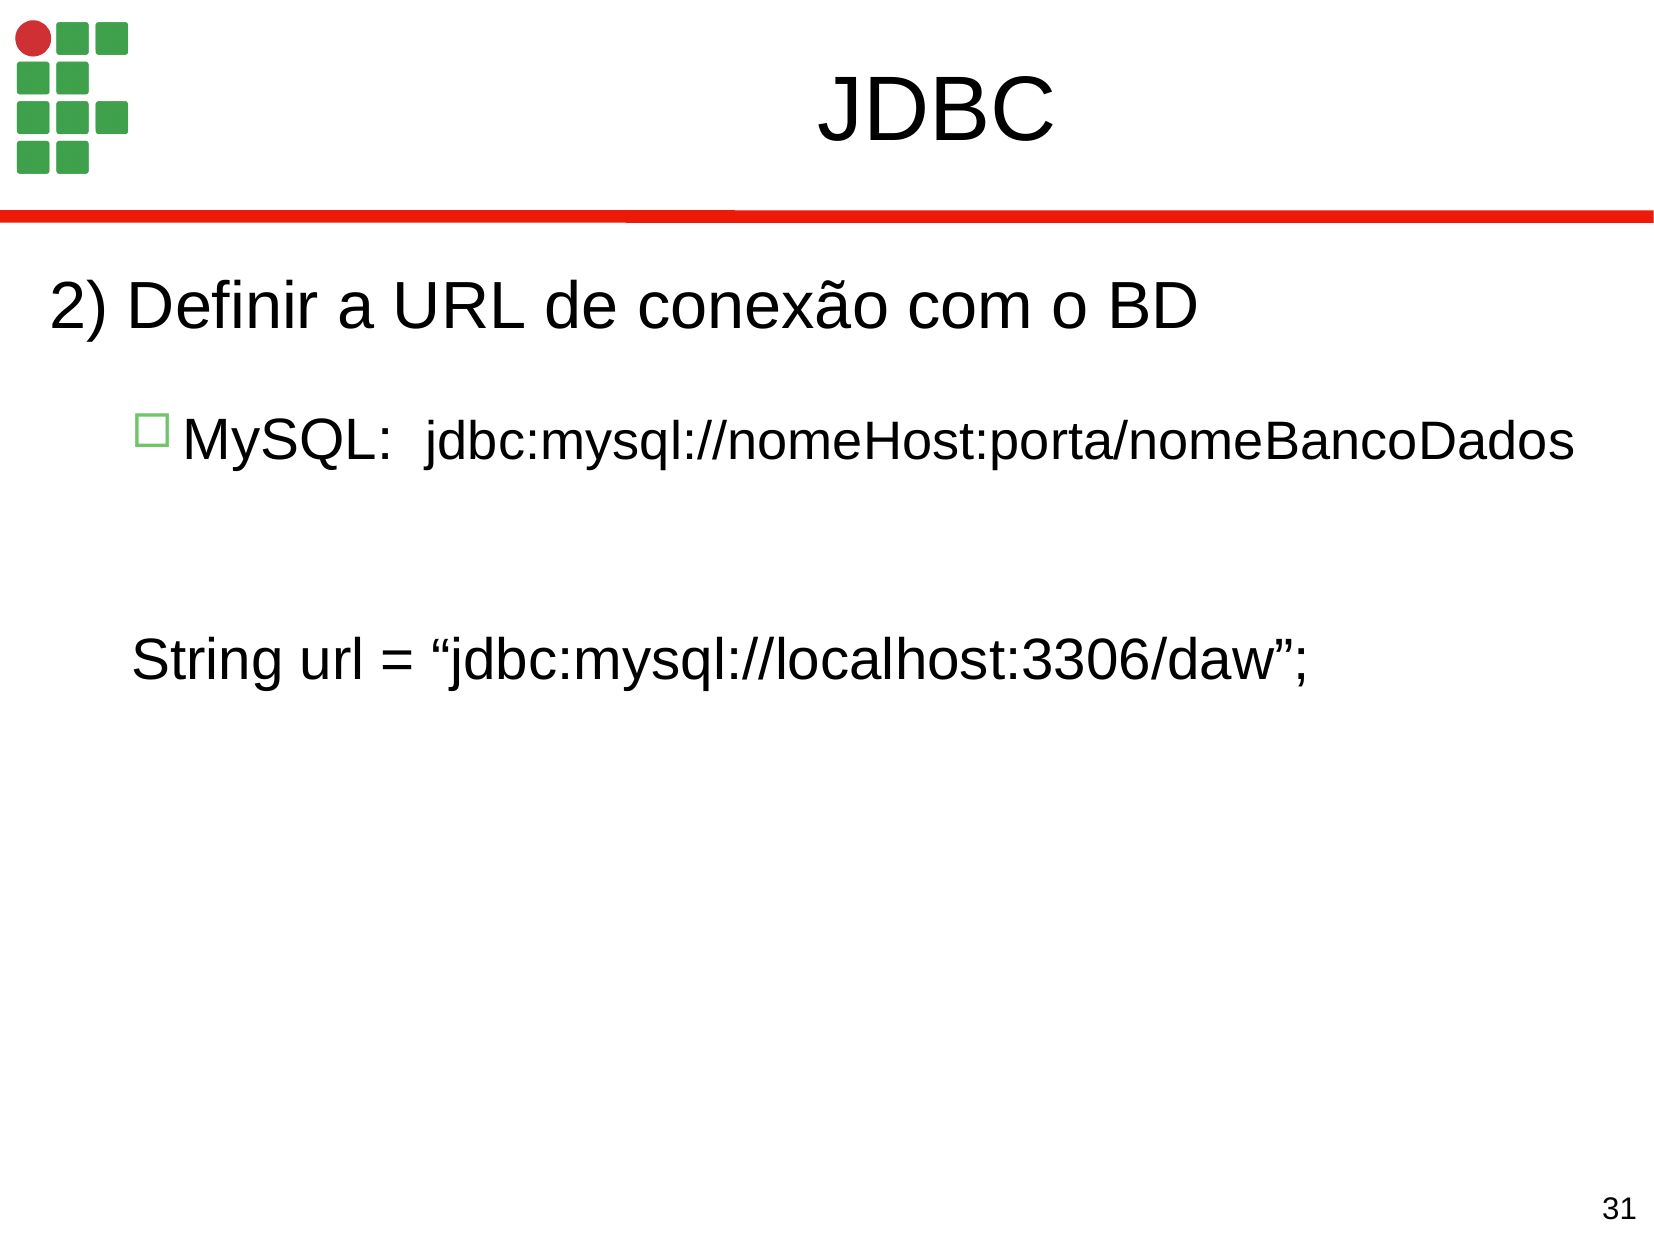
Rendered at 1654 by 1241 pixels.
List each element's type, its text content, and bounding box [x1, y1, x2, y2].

text_box <number> [1185, 1179, 1654, 1220]
text_box 2) Definir a URL de conexão com o BD MySQL: jdbc:mysql://nomeHost:porta/nomeBancoDados String url = “jdbc:mysql://localhost:3306/daw”; [32, 253, 1654, 1205]
picture [14, 16, 130, 178]
text_box JDBC [253, 0, 1622, 207]
